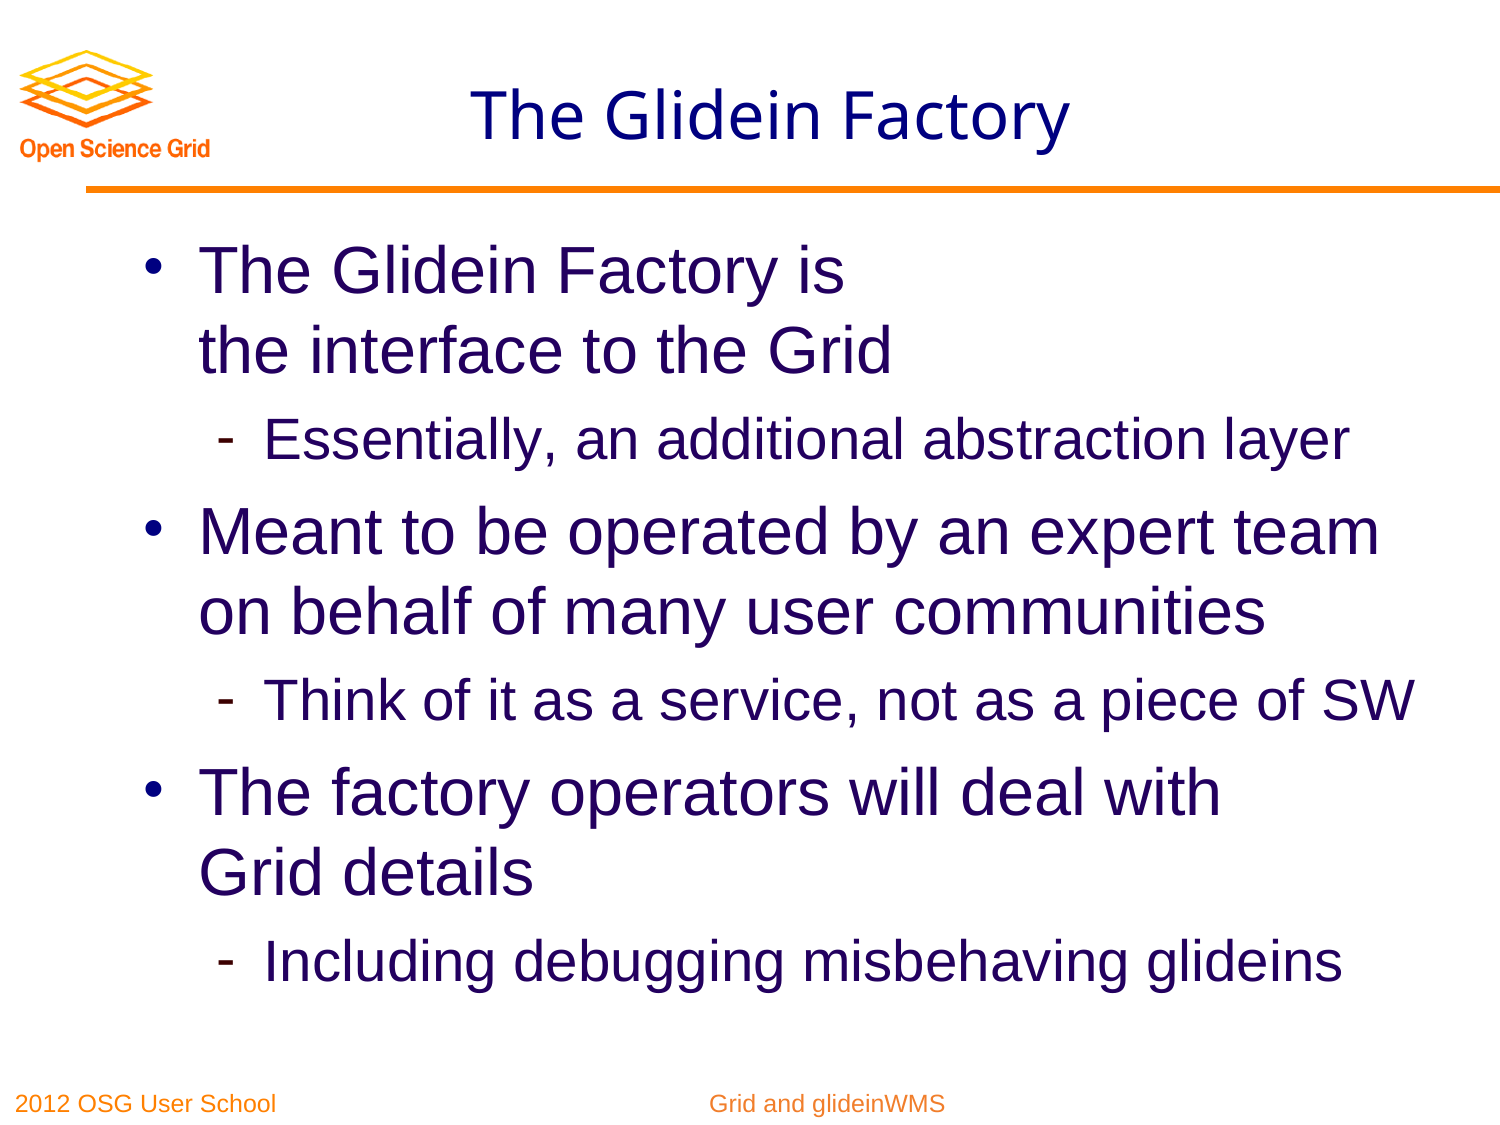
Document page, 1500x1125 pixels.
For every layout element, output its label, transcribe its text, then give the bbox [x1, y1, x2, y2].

title The Glidein Factory [201, 18, 1342, 207]
picture [0, 27, 201, 179]
list The Glidein Factory is the interface to the Grid Essentially, an additional abstraction layer Meant to be operated by an expert team on behalf of many user communities Think of it as a service, not as a piece of SW The factory operators will deal with Grid details Including debugging misbehaving glideins [127, 218, 1454, 1041]
